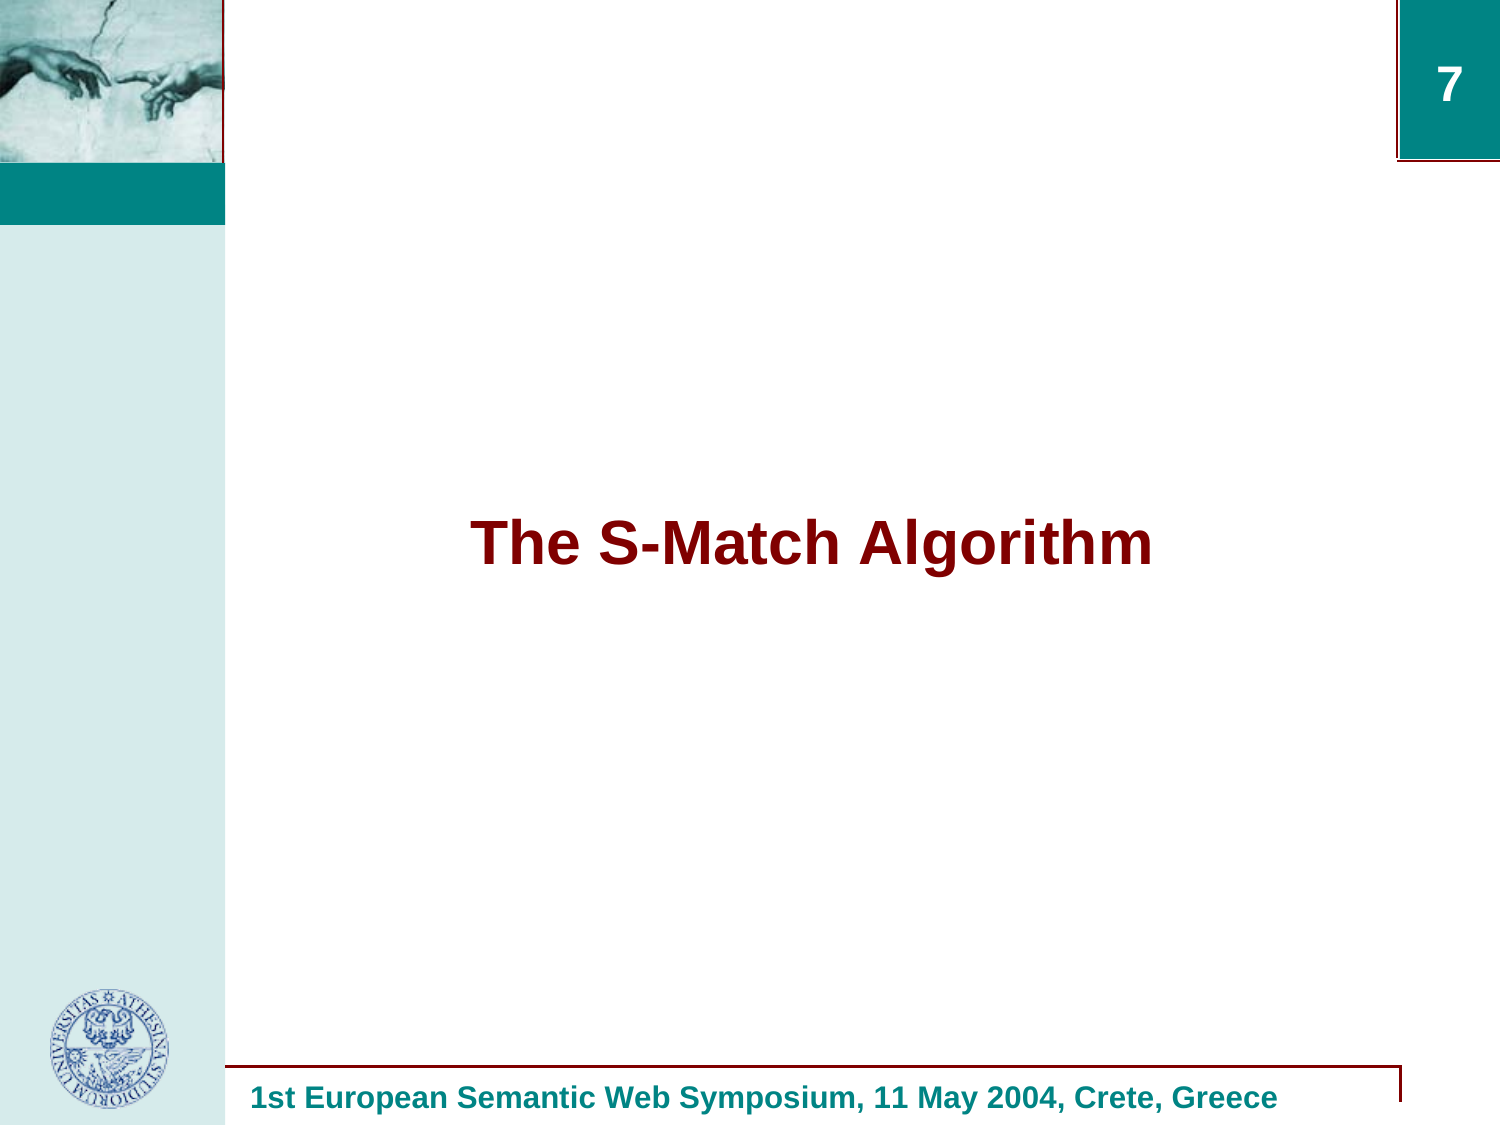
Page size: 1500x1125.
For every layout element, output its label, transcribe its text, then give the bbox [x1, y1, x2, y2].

picture [0, 0, 222, 162]
picture [50, 989, 169, 1109]
list The S-Match Algorithm [222, 499, 1403, 610]
